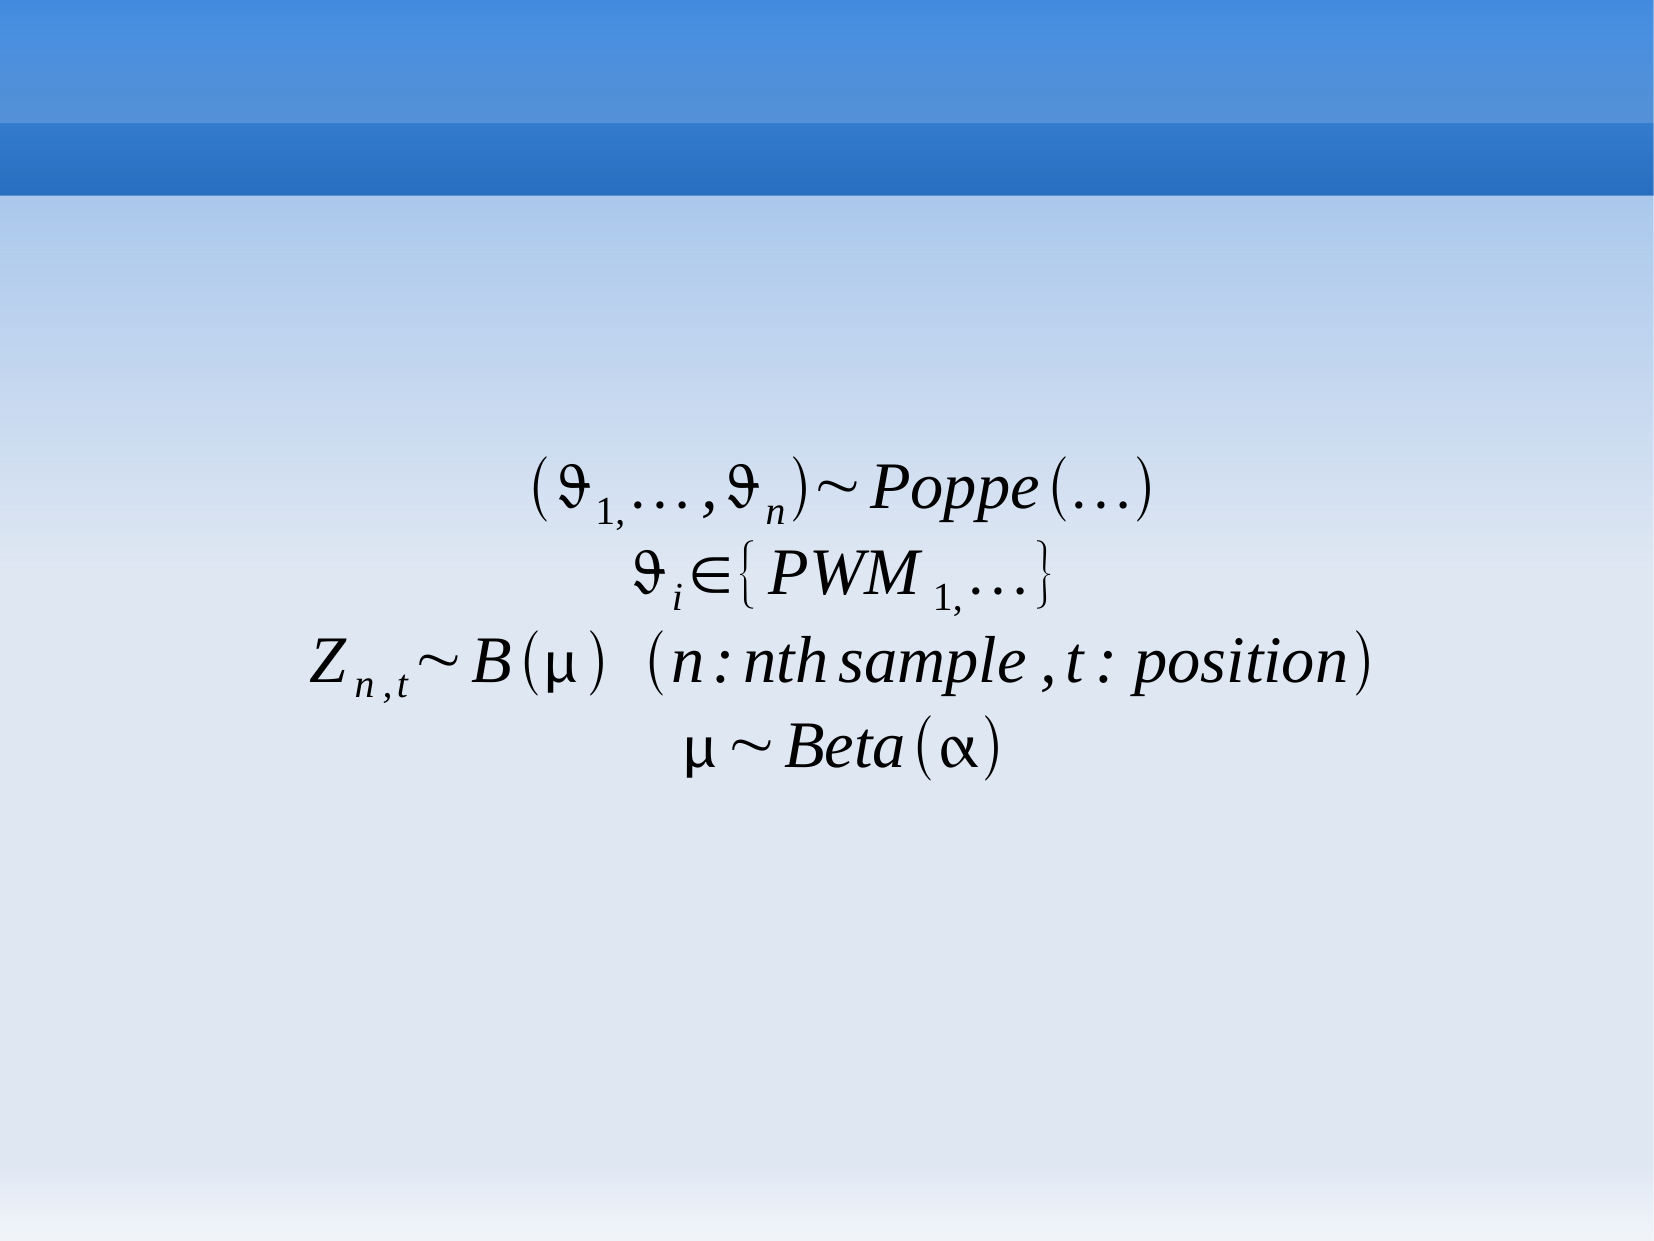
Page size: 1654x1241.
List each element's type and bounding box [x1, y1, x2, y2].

chart [300, 449, 1380, 863]
picture [0, 0, 1654, 1241]
